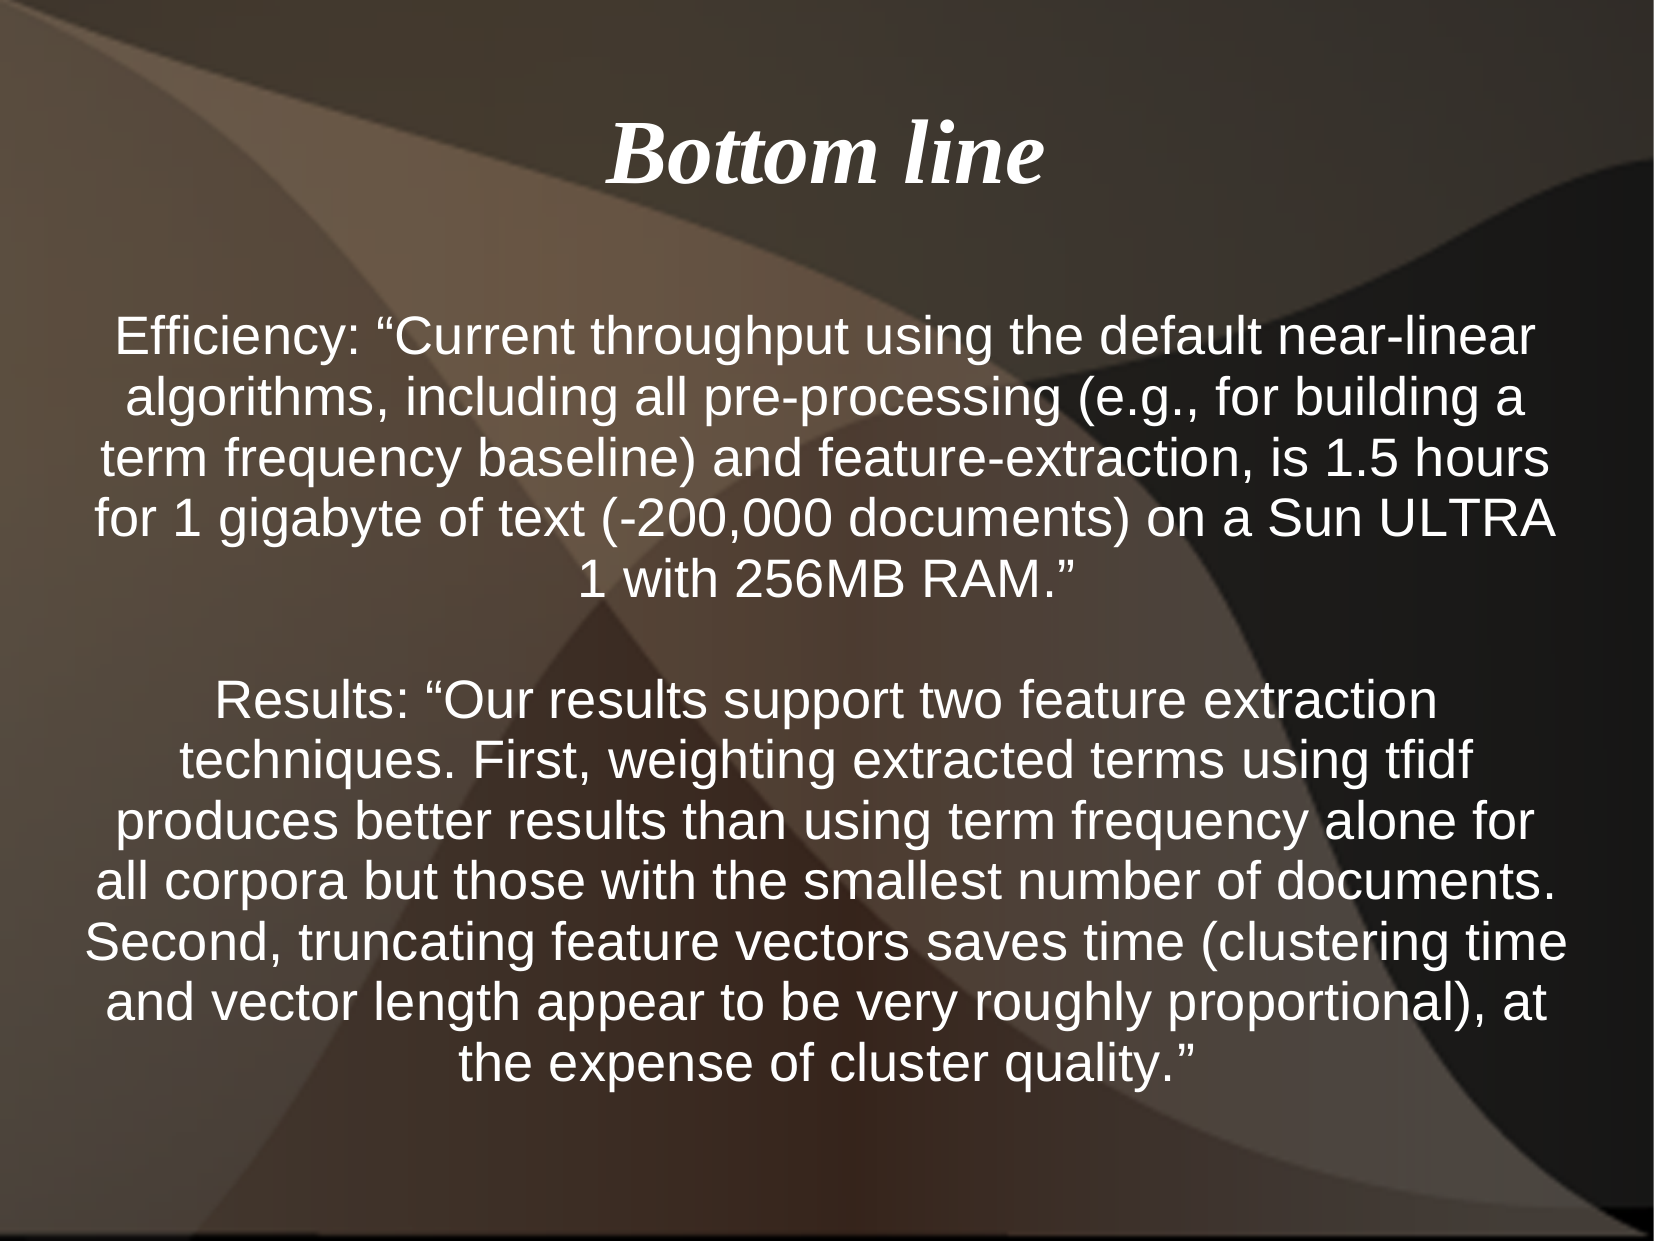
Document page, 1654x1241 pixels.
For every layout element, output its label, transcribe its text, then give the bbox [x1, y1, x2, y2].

picture [0, 0, 1654, 1241]
subtitle Efficiency: “Current throughput using the default near-linear algorithms, including all pre-processing (e.g., for building a term frequency baseline) and feature-extraction, is 1.5 hours for 1 gigabyte of text (-200,000 documents) on a Sun ULTRA 1 with 256MB RAM.” Results: “Our results support two feature extraction techniques. First, weighting extracted terms using tfidf produces better results than using term frequency alone for all corpora but those with the smallest number of documents. Second, truncating feature vectors saves time (clustering time and vector length appear to be very roughly proportional), at the expense of cluster quality.” [82, 297, 1571, 1102]
title Bottom line [82, 56, 1571, 250]
